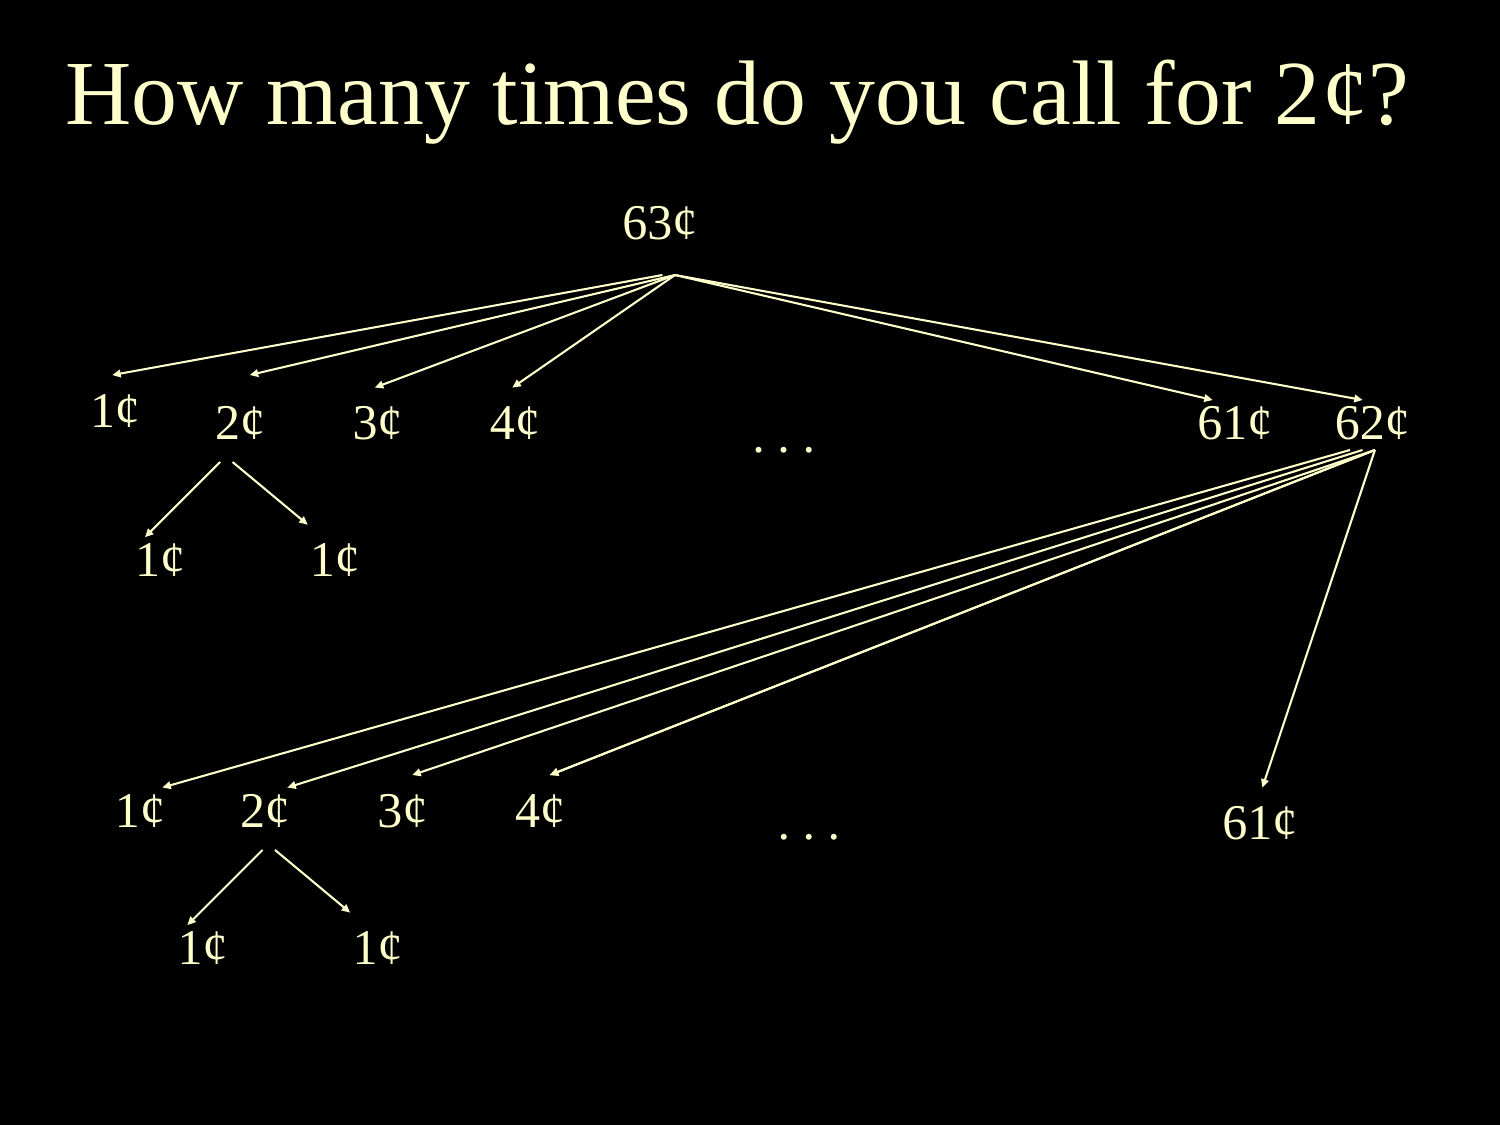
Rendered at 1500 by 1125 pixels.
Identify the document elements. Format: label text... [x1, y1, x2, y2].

text_box 1¢ [162, 912, 243, 984]
text_box 2¢ [200, 387, 280, 459]
text_box 61¢ [1207, 787, 1313, 859]
text_box 62¢ [1358, 453, 1372, 459]
text_box 4¢ [500, 774, 580, 846]
text_box 61¢ [1182, 387, 1288, 459]
text_box 4¢ [475, 387, 555, 459]
text_box 1¢ [337, 912, 418, 984]
text_box 3¢ [337, 387, 418, 459]
text_box 1¢ [75, 374, 155, 446]
title How many times do you call for 2¢? [8, 35, 1467, 153]
text_box 62¢ [1320, 387, 1425, 459]
text_box 3¢ [362, 774, 443, 846]
text_box 1¢ [100, 774, 180, 846]
text_box . . . [737, 399, 830, 471]
text_box 1¢ [120, 524, 201, 596]
text_box 1¢ [295, 524, 376, 596]
text_box . . . [762, 787, 856, 859]
text_box 63¢ [607, 187, 713, 259]
text_box 2¢ [225, 774, 305, 846]
